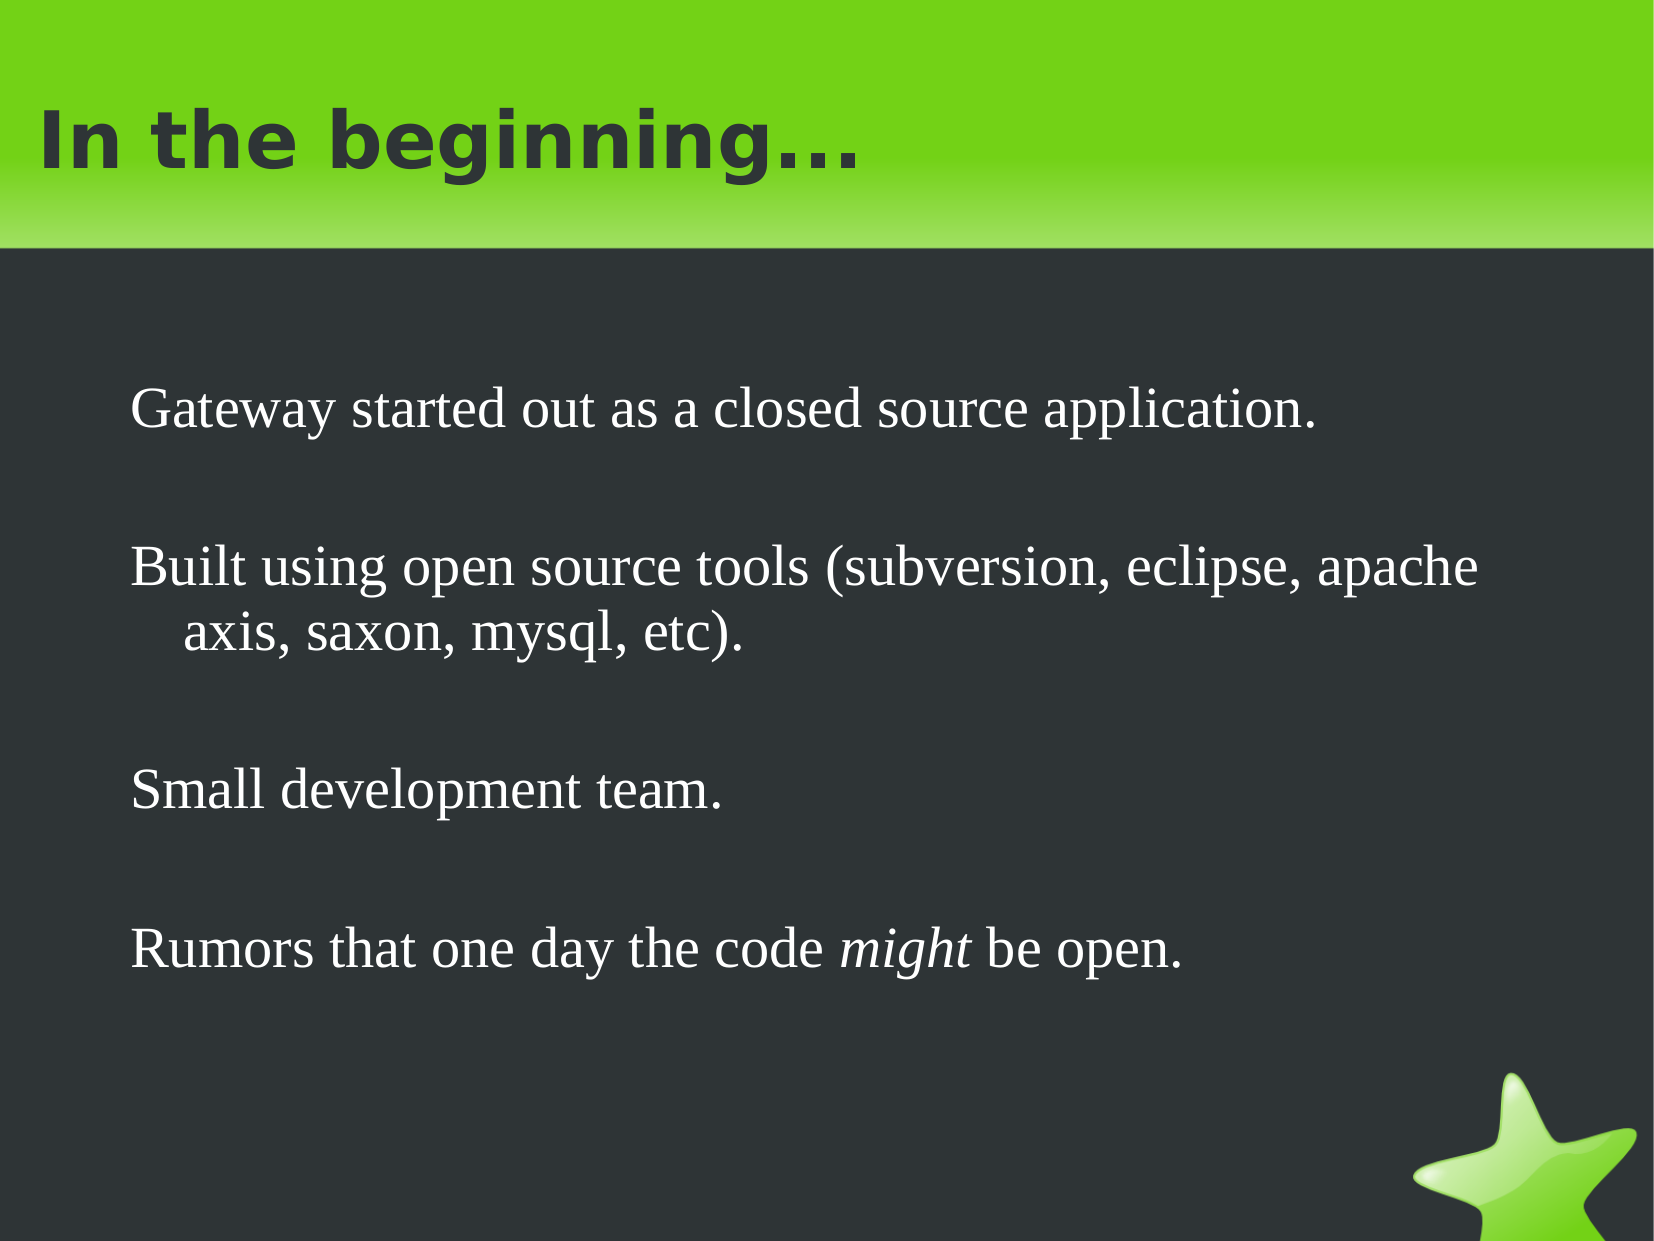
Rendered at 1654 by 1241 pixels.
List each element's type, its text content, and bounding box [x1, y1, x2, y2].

list Gateway started out as a closed source application. Built using open source tools (subversion, eclipse, apache axis, saxon, mysql, etc). Small development team. Rumors that one day the code might be open. [112, 375, 1552, 1201]
picture [0, 0, 1654, 1241]
title In the beginning... [37, 37, 1654, 245]
